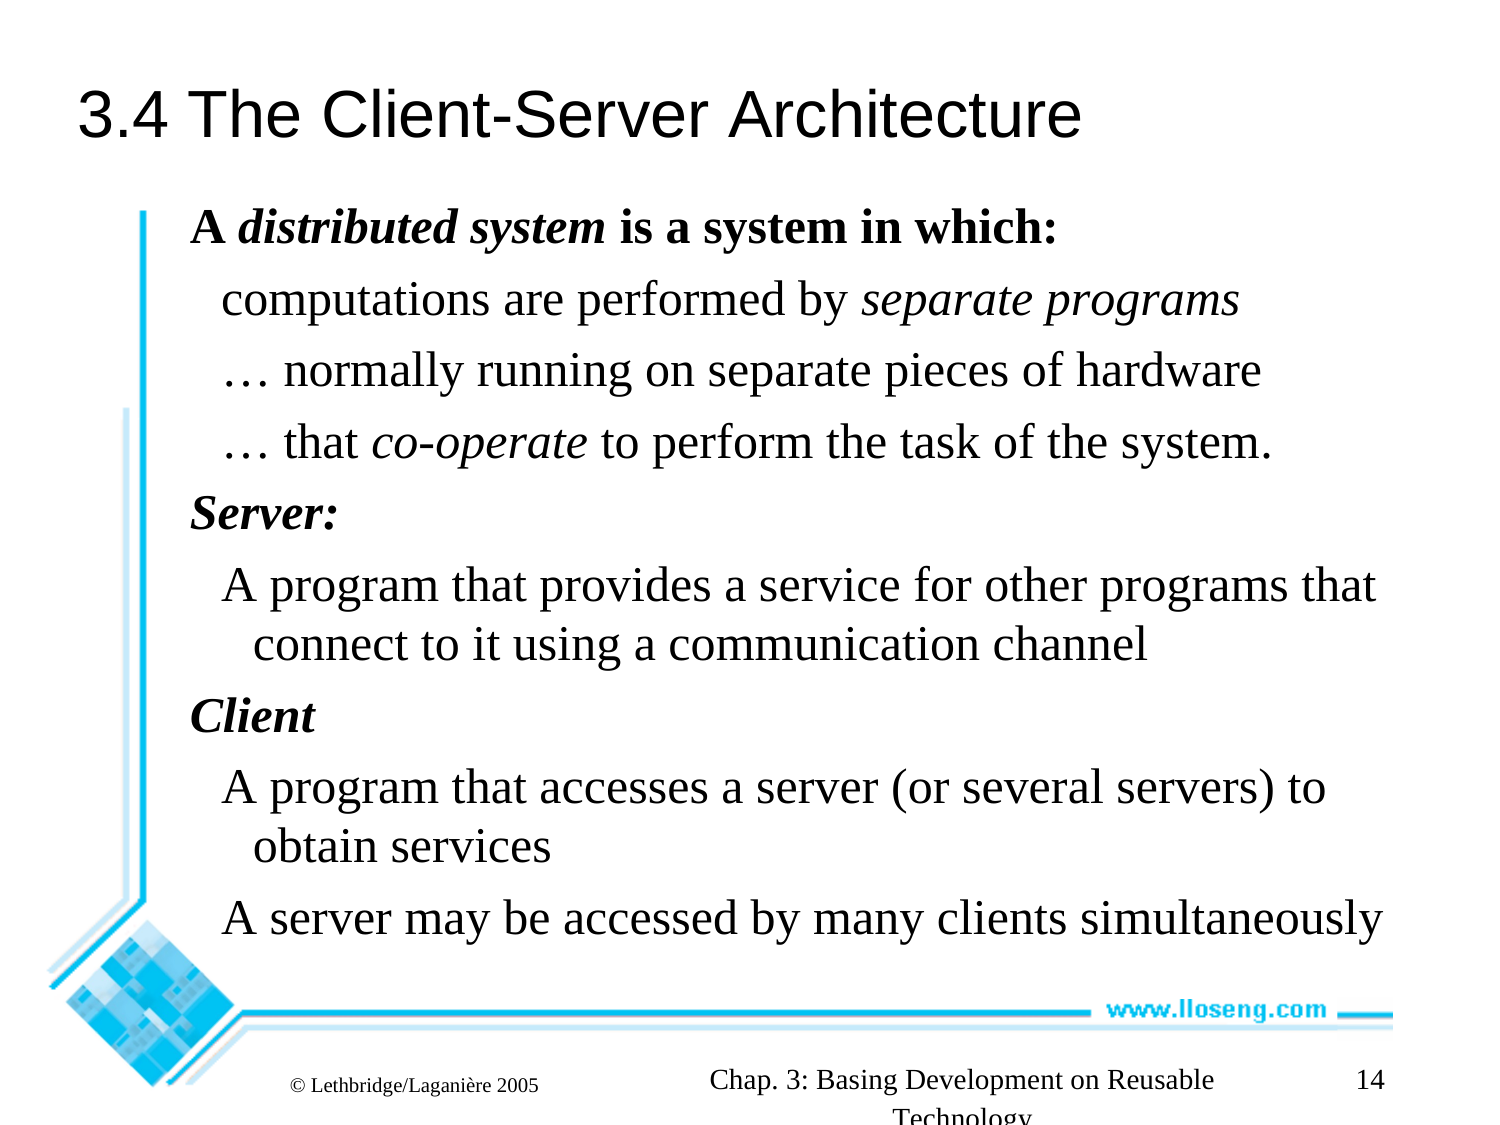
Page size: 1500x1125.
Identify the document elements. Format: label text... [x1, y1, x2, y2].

list A distributed system is a system in which: computations are performed by separate programs … normally running on separate pieces of hardware … that co-operate to perform the task of the system. Server: A program that provides a service for other programs that connect to it using a communication channel Client A program that accesses a server (or several servers) to obtain services A server may be accessed by many clients simultaneously [174, 187, 1413, 1018]
text_box Chap. 3: Basing Development on Reusable Technology [624, 1050, 1300, 1125]
picture [35, 199, 1363, 1089]
text_box 15 [1325, 1050, 1401, 1125]
text_box © Lethbridge/Laganière 2005 [275, 1062, 601, 1125]
title 3.4 The Client-Server Architecture [62, 37, 1413, 188]
picture [163, 984, 174, 1006]
